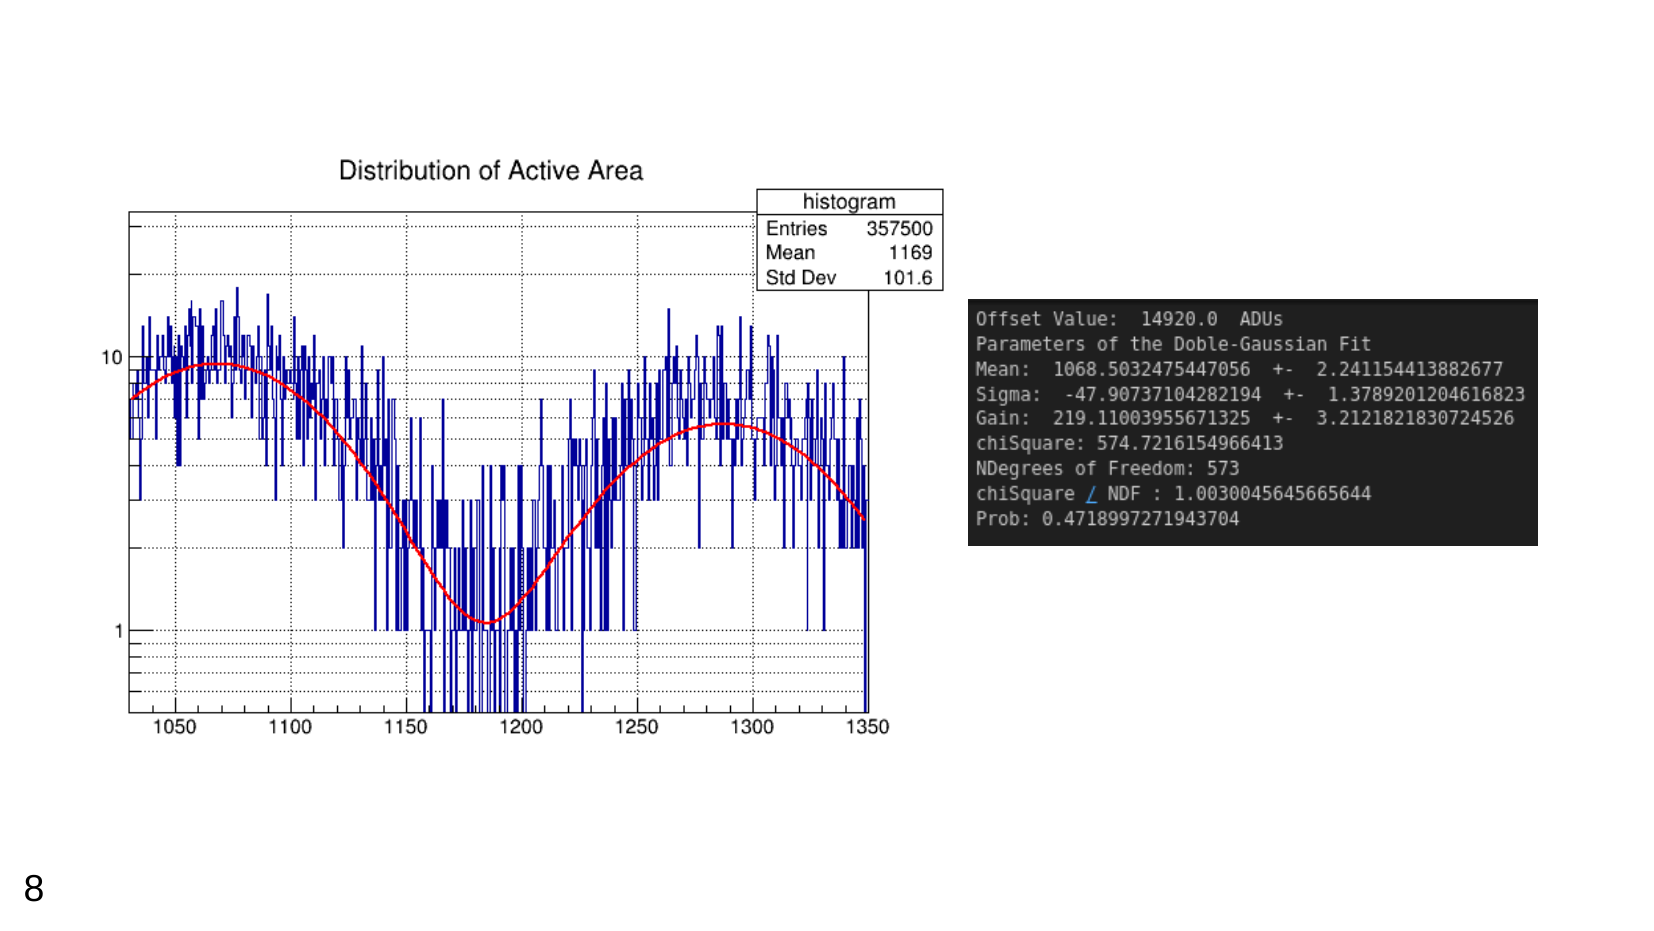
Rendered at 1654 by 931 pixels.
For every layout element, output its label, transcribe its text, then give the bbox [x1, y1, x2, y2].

picture [968, 299, 1538, 546]
picture [37, 149, 961, 776]
text_box <number> [8, 860, 638, 931]
